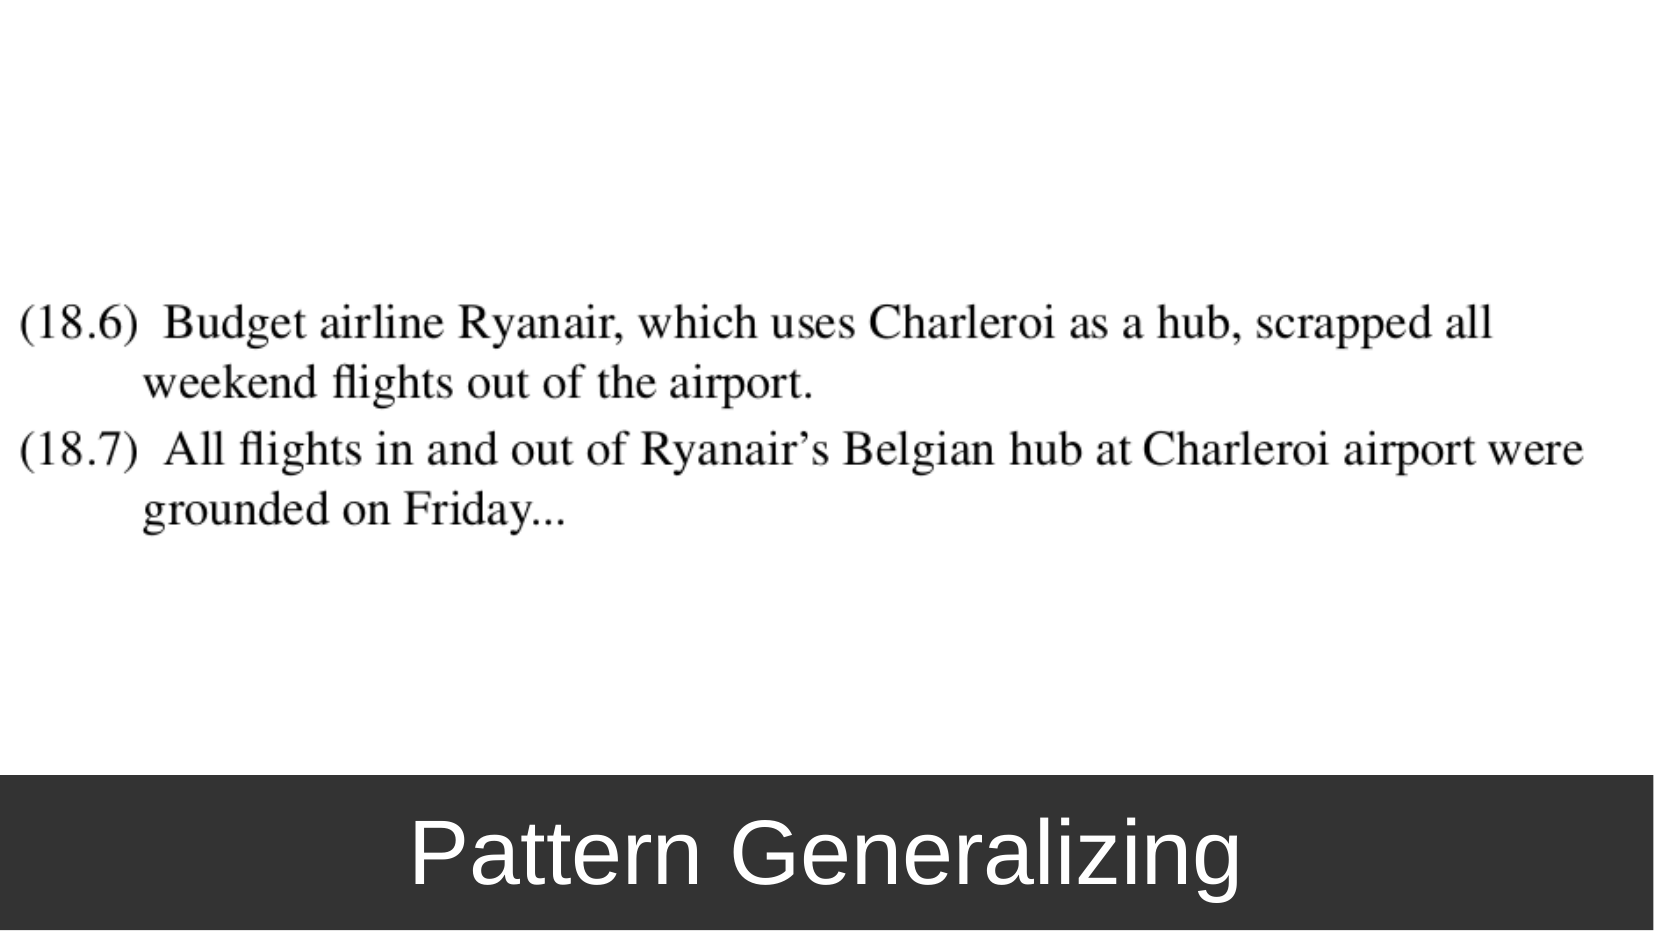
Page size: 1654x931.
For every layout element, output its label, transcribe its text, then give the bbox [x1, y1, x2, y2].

picture [0, 282, 1654, 648]
title Pattern Generalizing [0, 775, 1654, 931]
